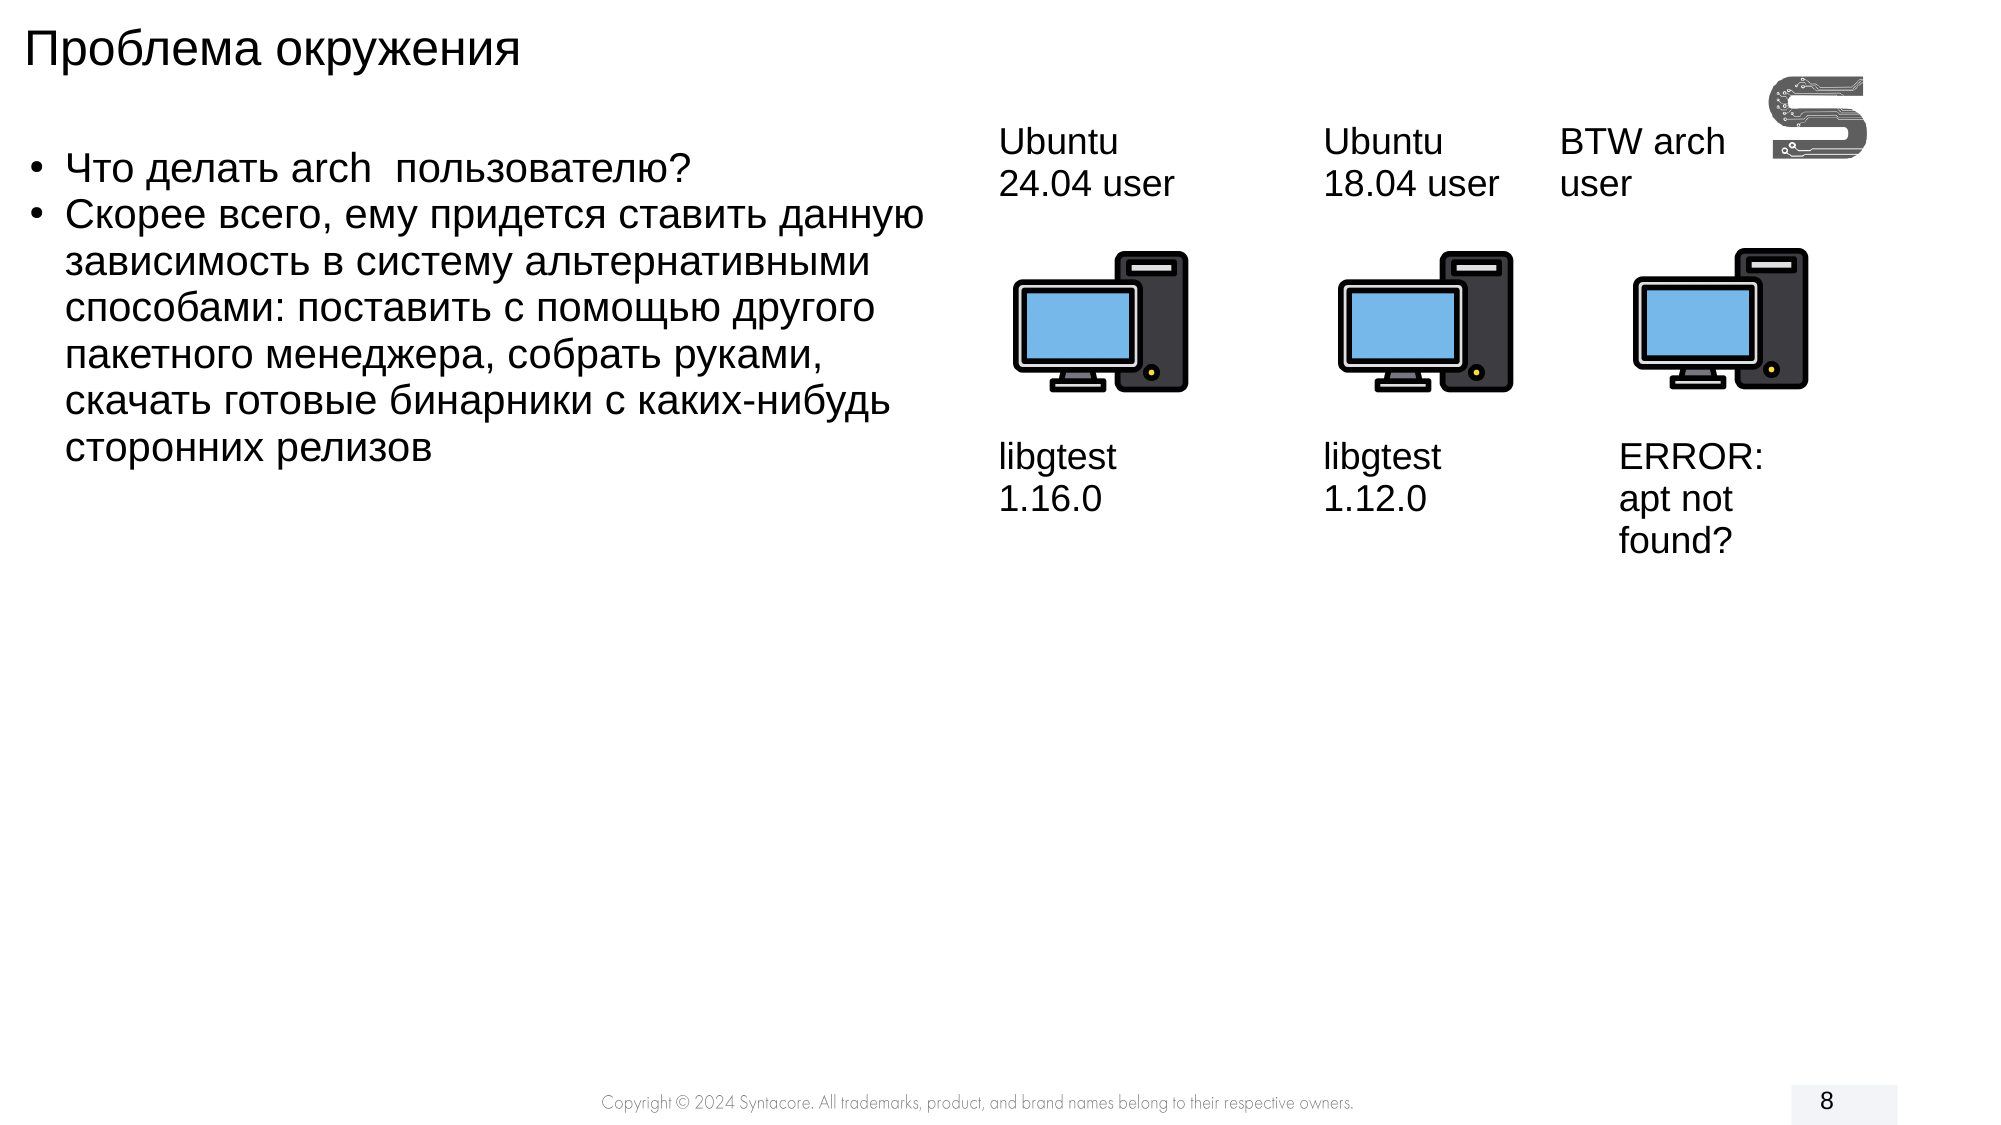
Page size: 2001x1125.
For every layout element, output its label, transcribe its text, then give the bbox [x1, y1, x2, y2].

text_box BTW arch user [1544, 113, 1782, 213]
text_box ERROR: apt not found? [1603, 427, 1841, 569]
text_box libgtest 1.16.0 [983, 427, 1221, 527]
text_box Ubuntu 18.04 user [1308, 113, 1544, 213]
text_box Проблема окружения [0, 13, 832, 84]
text_box Что делать arch пользователю? Скорее всего, ему придется ставить данную зависимость в систему альтернативными способами: поставить с помощью другого пакетного менеджера, собрать руками, скачать готовые бинарники с каких-нибудь сторонних релизов [14, 137, 984, 586]
picture [1010, 231, 1191, 412]
picture [1630, 228, 1811, 409]
text_box Ubuntu 24.04 user [983, 113, 1221, 213]
picture [1335, 231, 1516, 412]
picture [601, 1089, 1361, 1114]
text_box libgtest 1.12.0 [1308, 427, 1545, 527]
picture [1768, 76, 1867, 160]
text_box <number> [1805, 1079, 1949, 1123]
